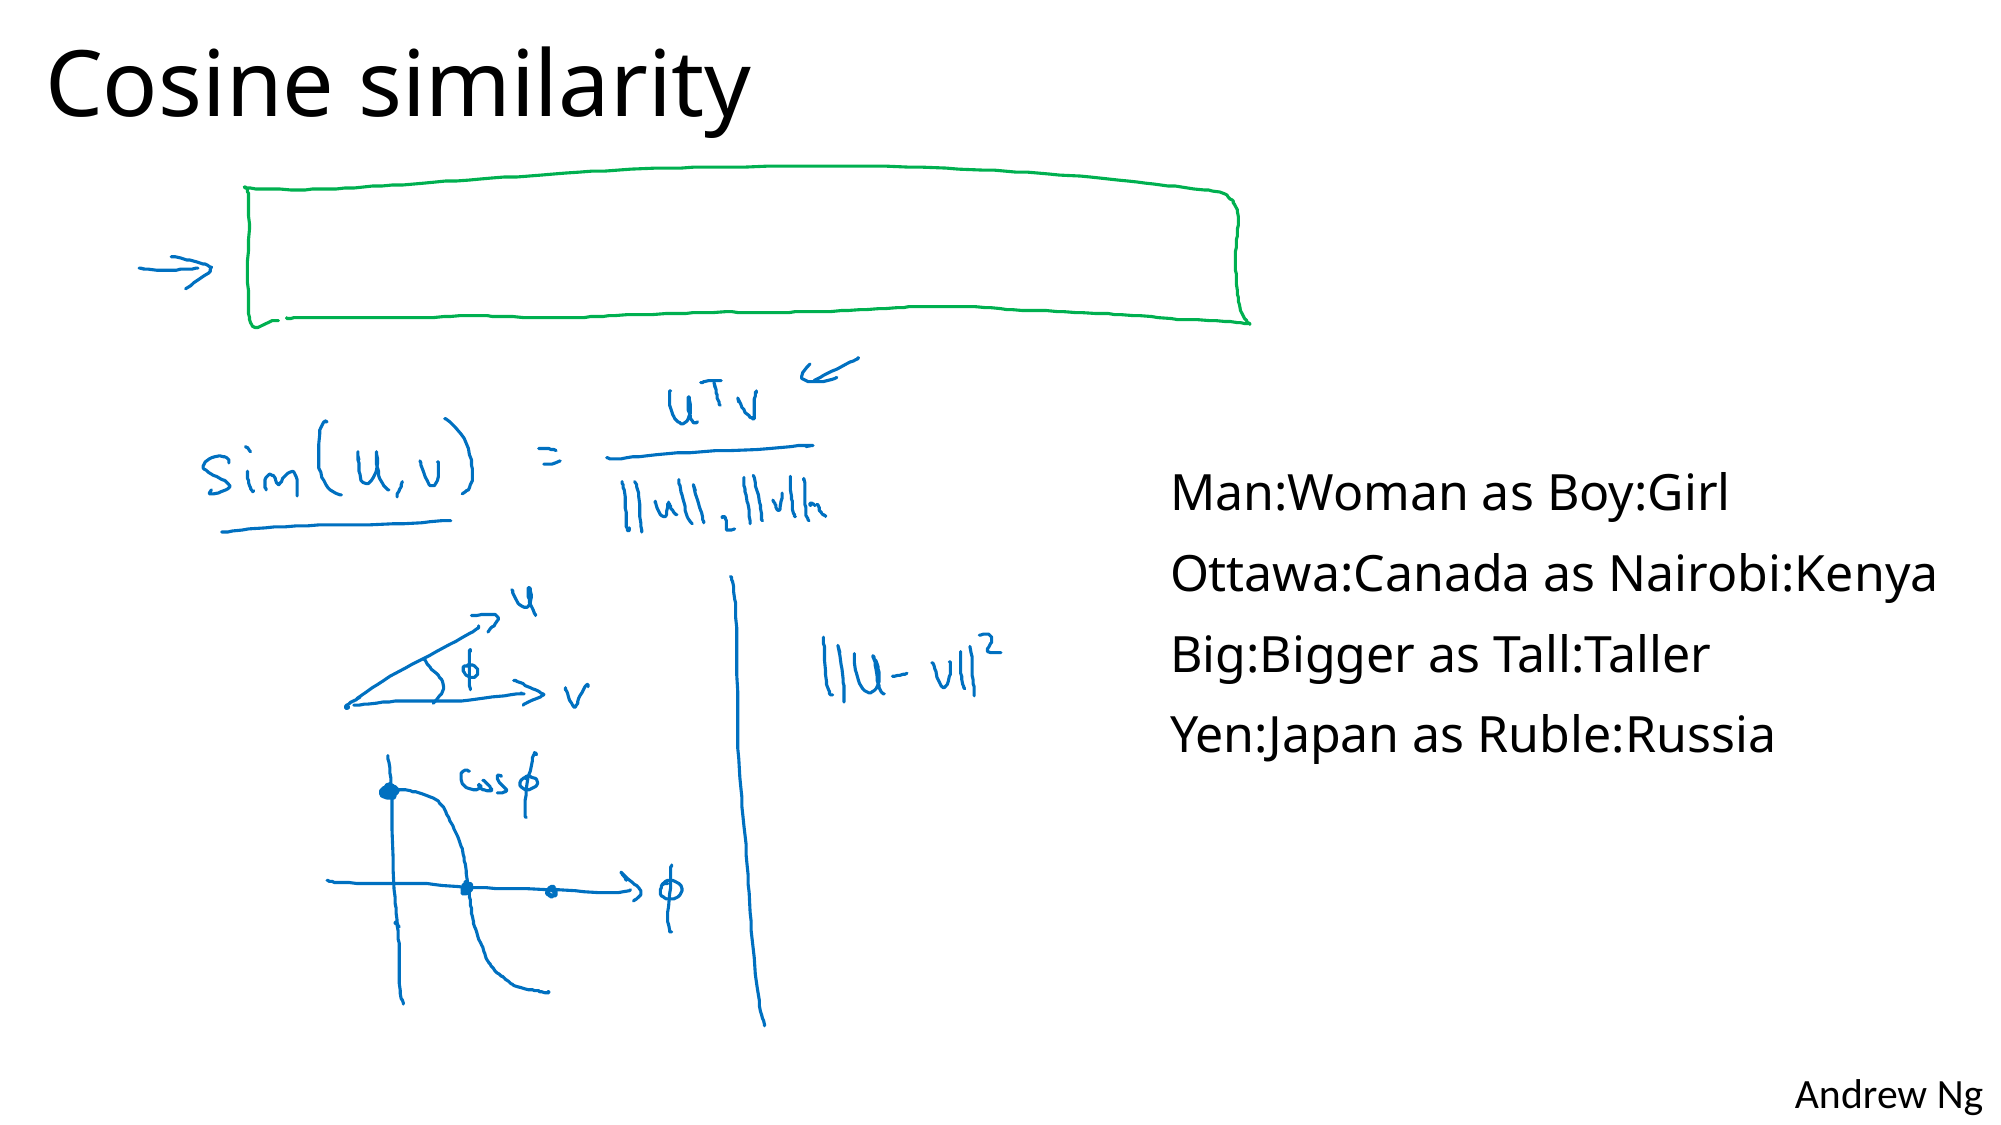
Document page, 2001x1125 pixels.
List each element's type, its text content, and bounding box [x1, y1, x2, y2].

text_box Big:Bigger as Tall:Taller [1155, 614, 1761, 691]
title Cosine similarity [30, 29, 2000, 248]
text_box Man:Woman as Boy:Girl [1155, 452, 1760, 529]
text_box Ottawa:Canada as Nairobi:Kenya [1155, 533, 1975, 610]
picture [135, 162, 1255, 1031]
text_box Yen:Japan as Ruble:Russia [1155, 695, 1823, 771]
